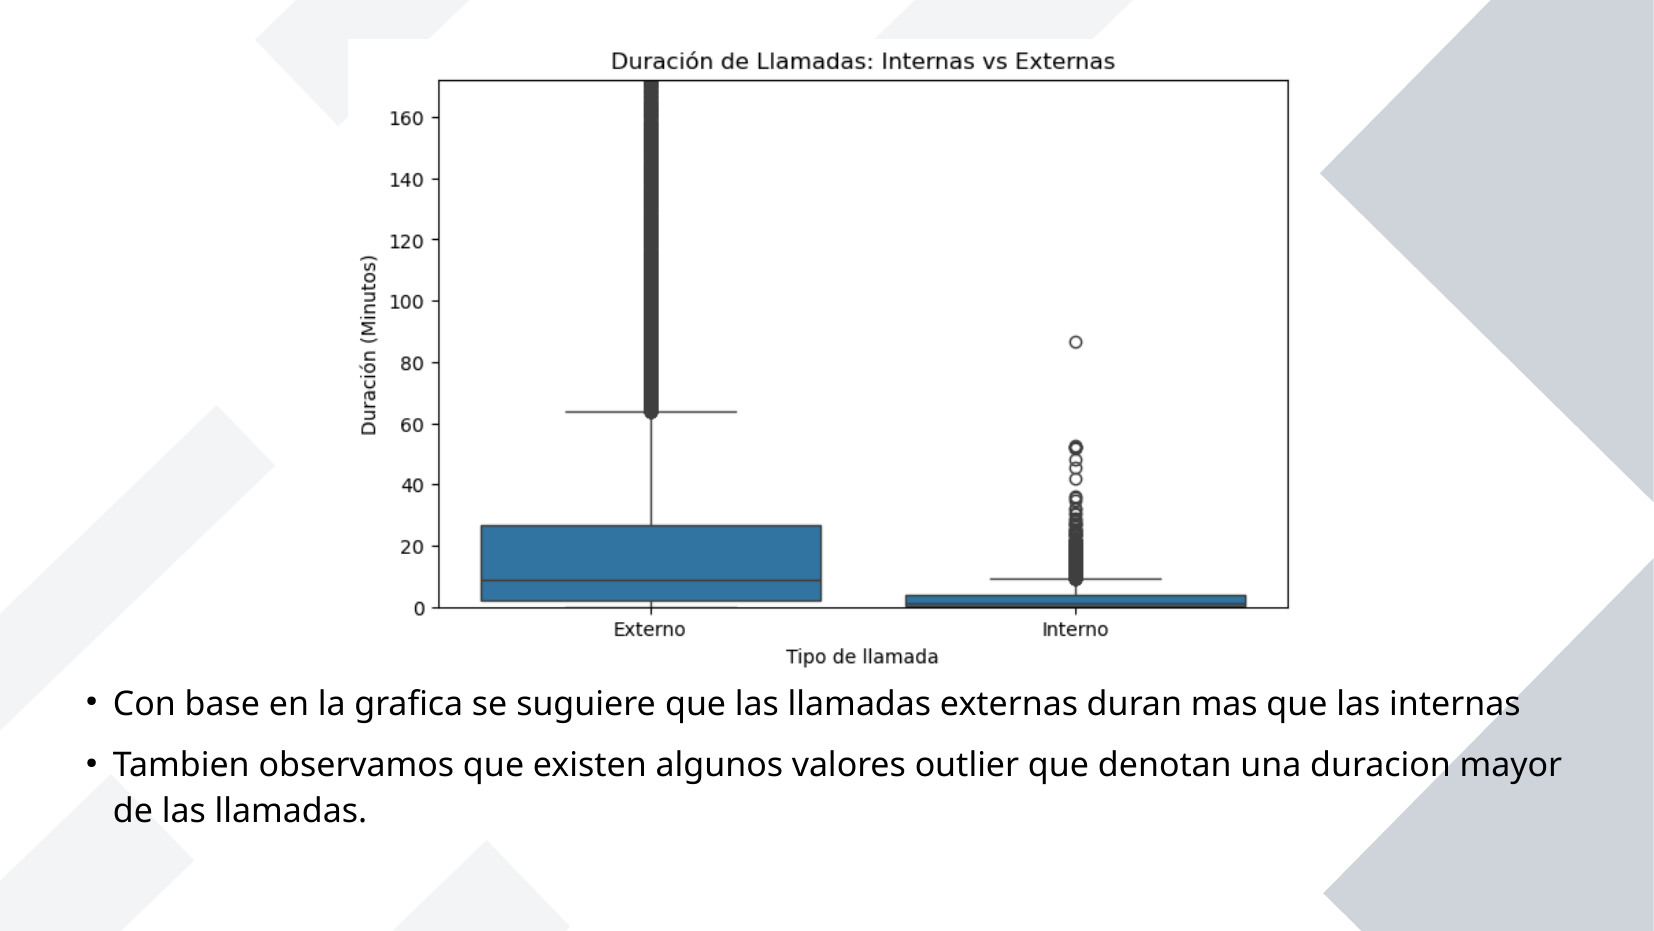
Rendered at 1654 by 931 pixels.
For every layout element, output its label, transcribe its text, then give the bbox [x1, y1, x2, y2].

list Con base en la grafica se suguiere que las llamadas externas duran mas que las internas Tambien observamos que existen algunos valores outlier que denotan una duracion mayor de las llamadas. [76, 679, 1565, 835]
picture [348, 39, 1300, 680]
